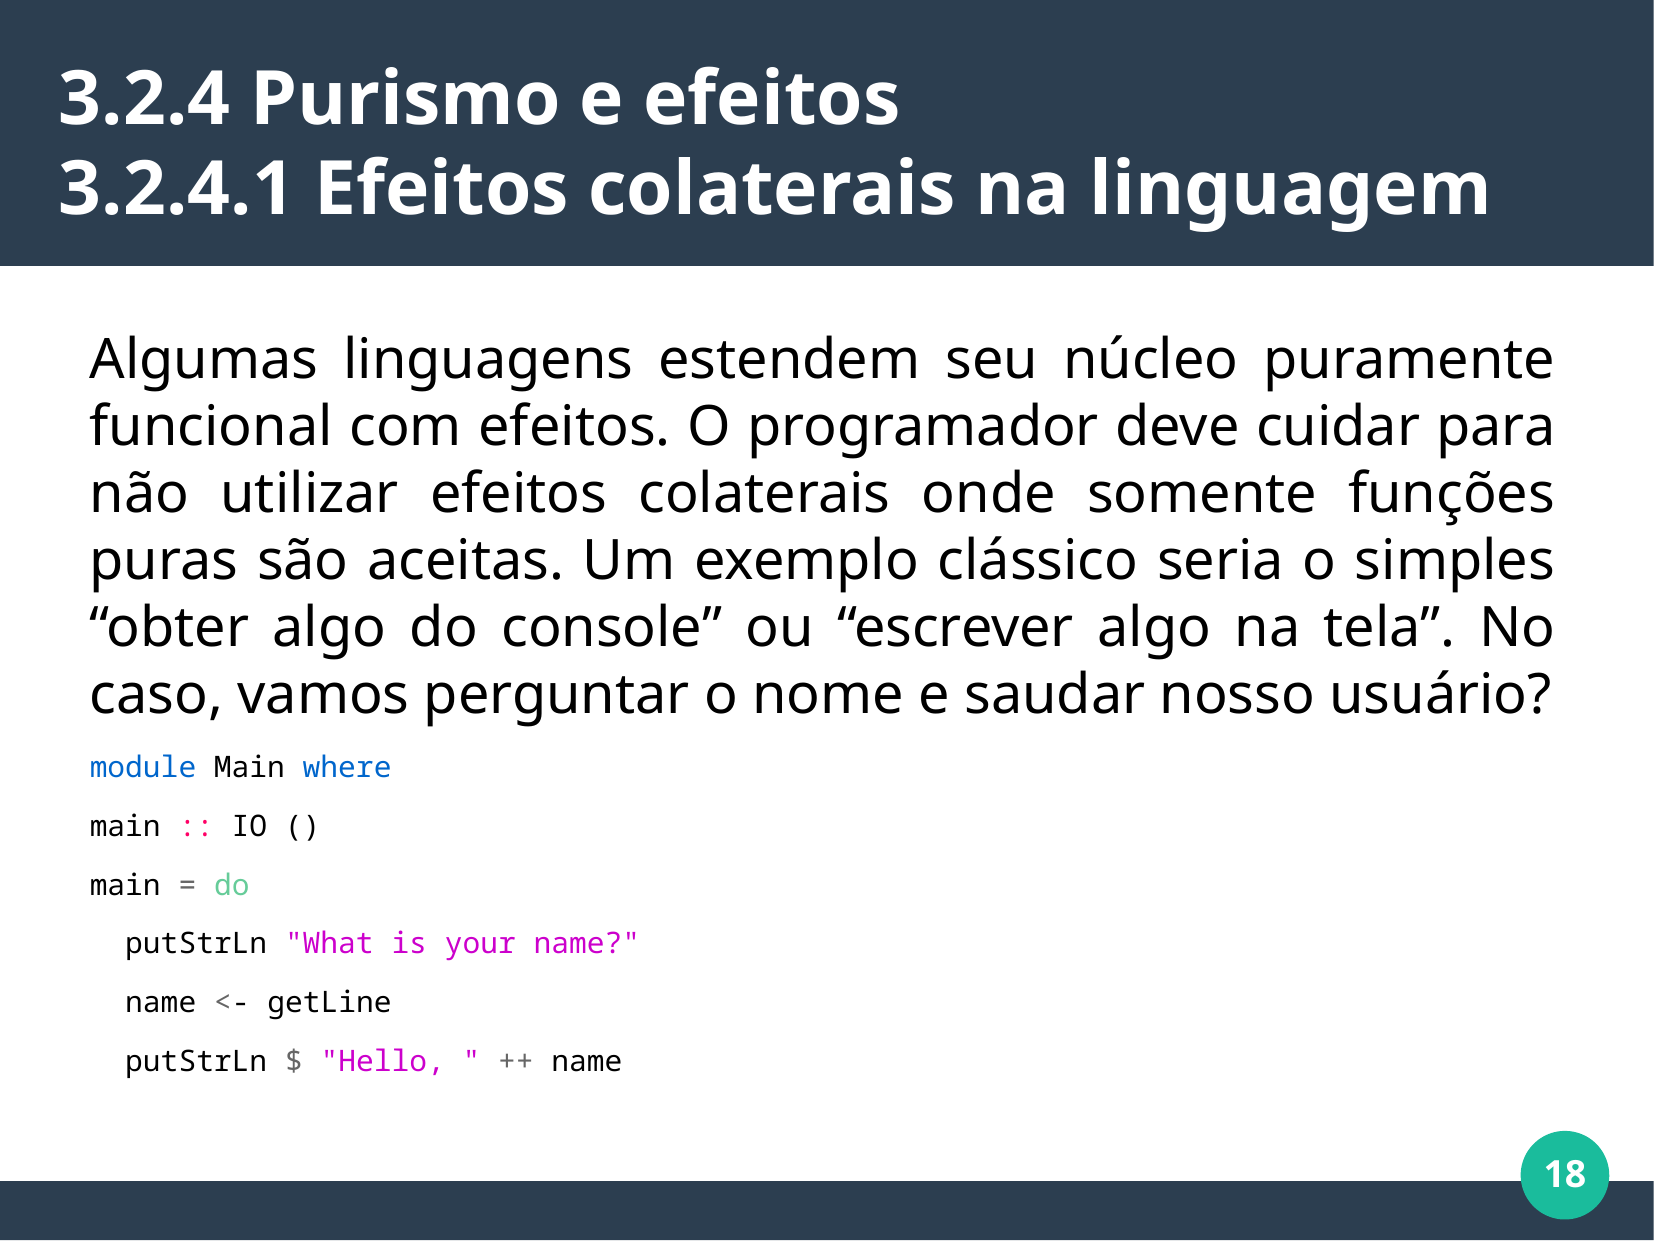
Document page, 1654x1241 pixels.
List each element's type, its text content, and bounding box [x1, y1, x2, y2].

title 3.2.4 Purismo e efeitos 3.2.4.1 Efeitos colaterais na linguagem [59, 49, 1595, 207]
text_box <número> [1505, 1116, 1625, 1235]
list Algumas linguagens estendem seu núcleo puramente funcional com efeitos. O programador deve cuidar para não utilizar efeitos colaterais onde somente funções puras são aceitas. Um exemplo clássico seria o simples “obter algo do console” ou “escrever algo na tela”. No caso, vamos perguntar o nome e saudar nosso usuário? module Main where main :: IO () main = do putStrLn "What is your name?" name <- getLine putStrLn $ "Hello, " ++ name [33, 322, 1570, 1150]
